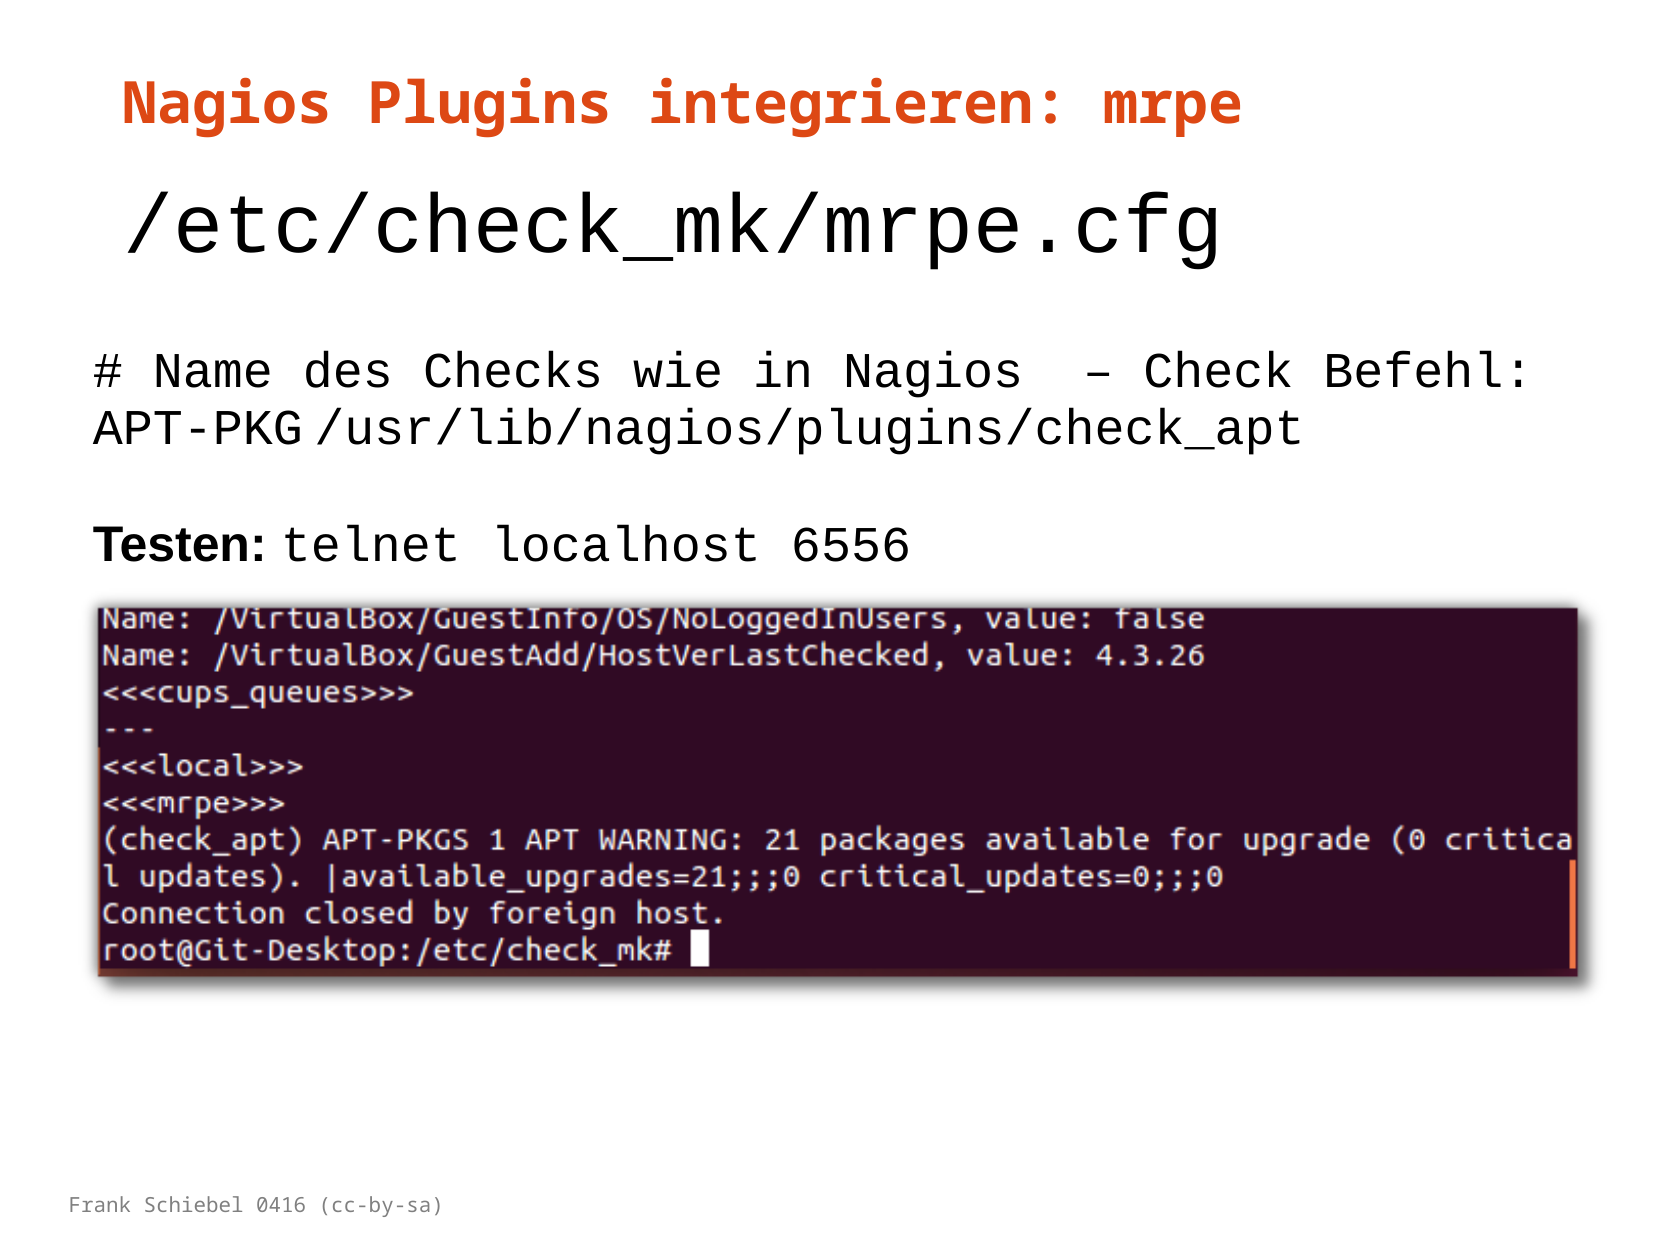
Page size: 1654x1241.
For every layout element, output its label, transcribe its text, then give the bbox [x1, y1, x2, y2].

text_box Nagios Plugins integrieren: mrpe [108, 54, 1479, 129]
text_box # Name des Checks wie in Nagios – Check Befehl: APT-PKG /usr/lib/nagios/plugins/check_apt Testen: telnet localhost 6556 [78, 338, 1548, 588]
picture [78, 588, 1611, 1010]
text_box /etc/check_mk/mrpe.cfg [108, 175, 1238, 286]
